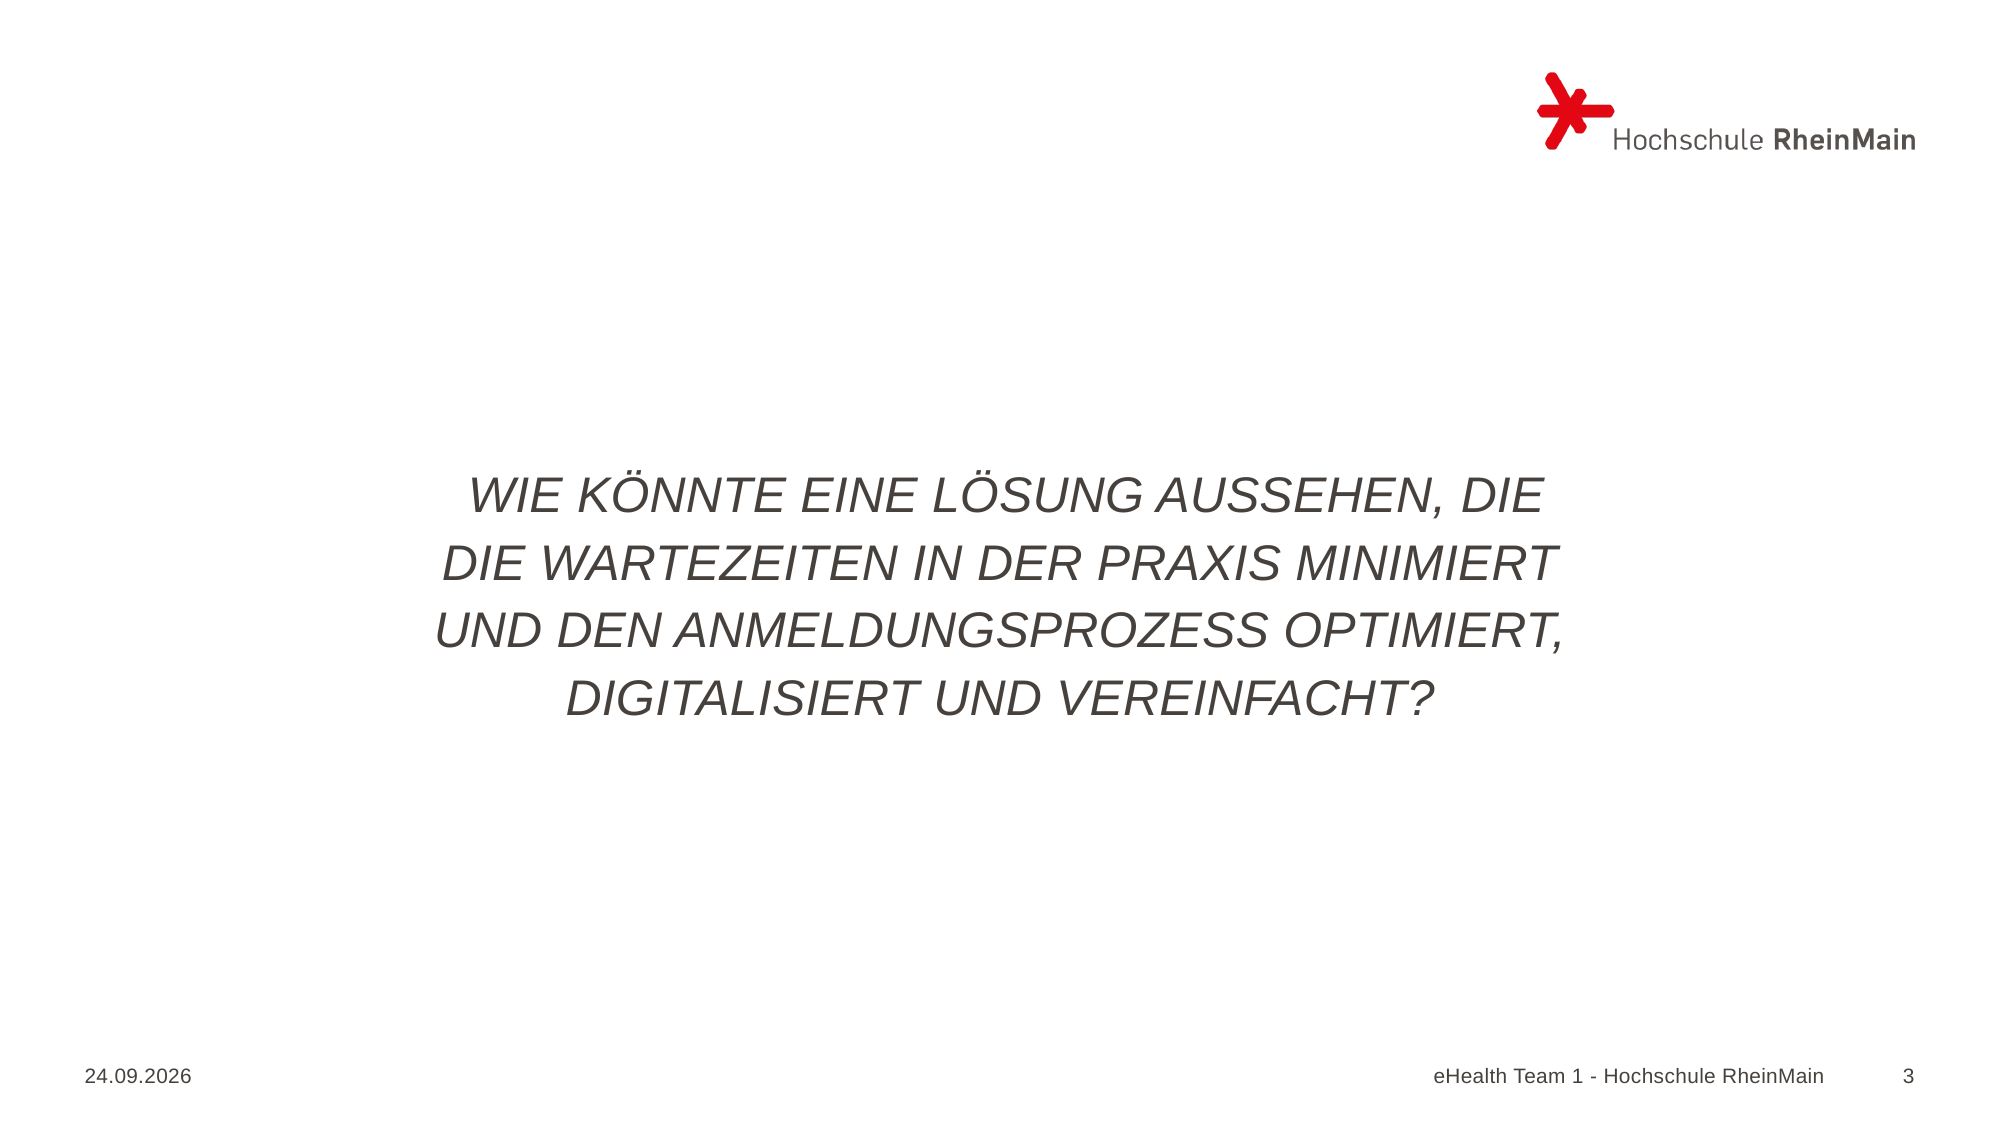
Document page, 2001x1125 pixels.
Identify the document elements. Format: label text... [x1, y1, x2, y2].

title Wie könnte eine Lösung aussehen, die DIE Wartezeiten in der Praxis minimiert und den Anmeldungsprozess optimiert, digitalisiert und vereinfacht? [409, 454, 1592, 751]
footer eHealth Team 1 - Hochschule RheinMain [701, 1059, 1845, 1090]
slide_number <Foliennummer> [1845, 1059, 1915, 1090]
picture [1537, 72, 1915, 150]
slide_number 19.11.2020 [84, 1059, 325, 1090]
